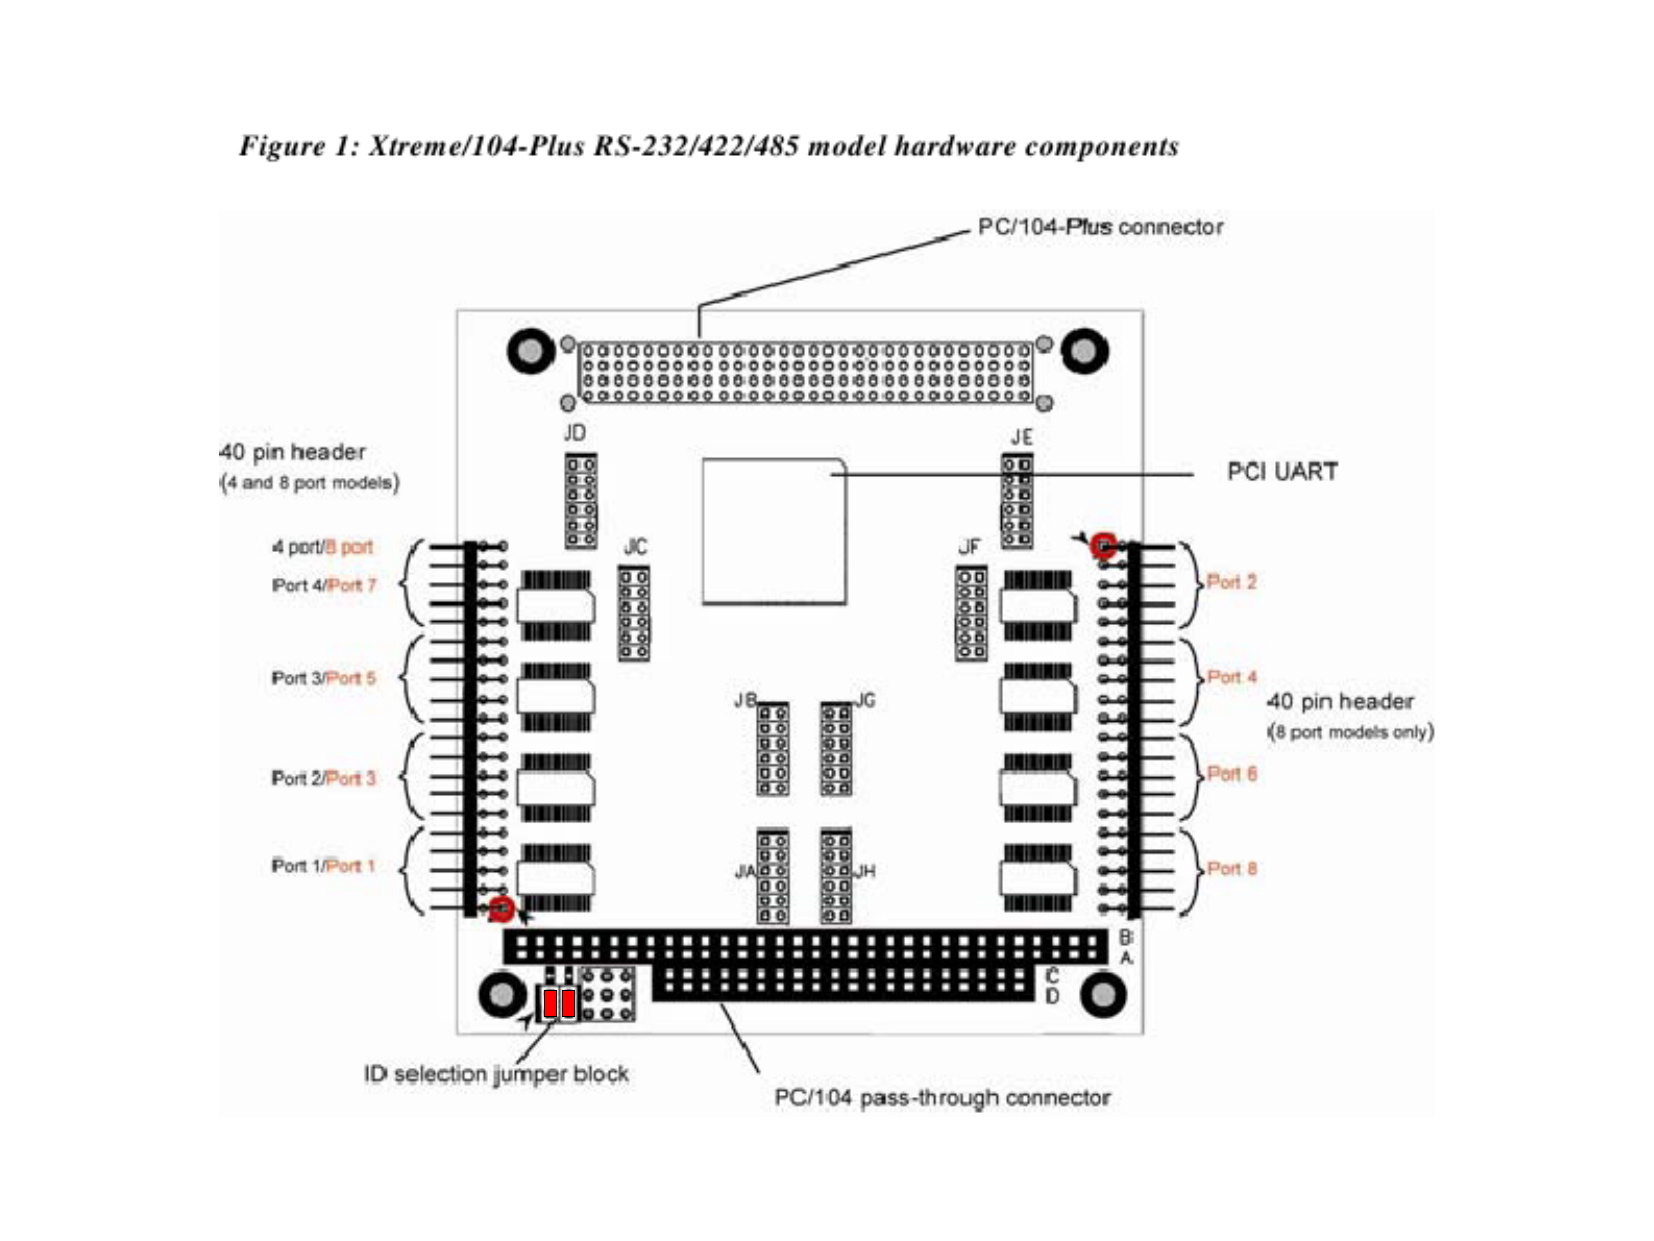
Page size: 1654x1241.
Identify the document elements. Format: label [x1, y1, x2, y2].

text_box [544, 990, 557, 1017]
picture [219, 133, 1443, 1117]
text_box [562, 990, 575, 1017]
